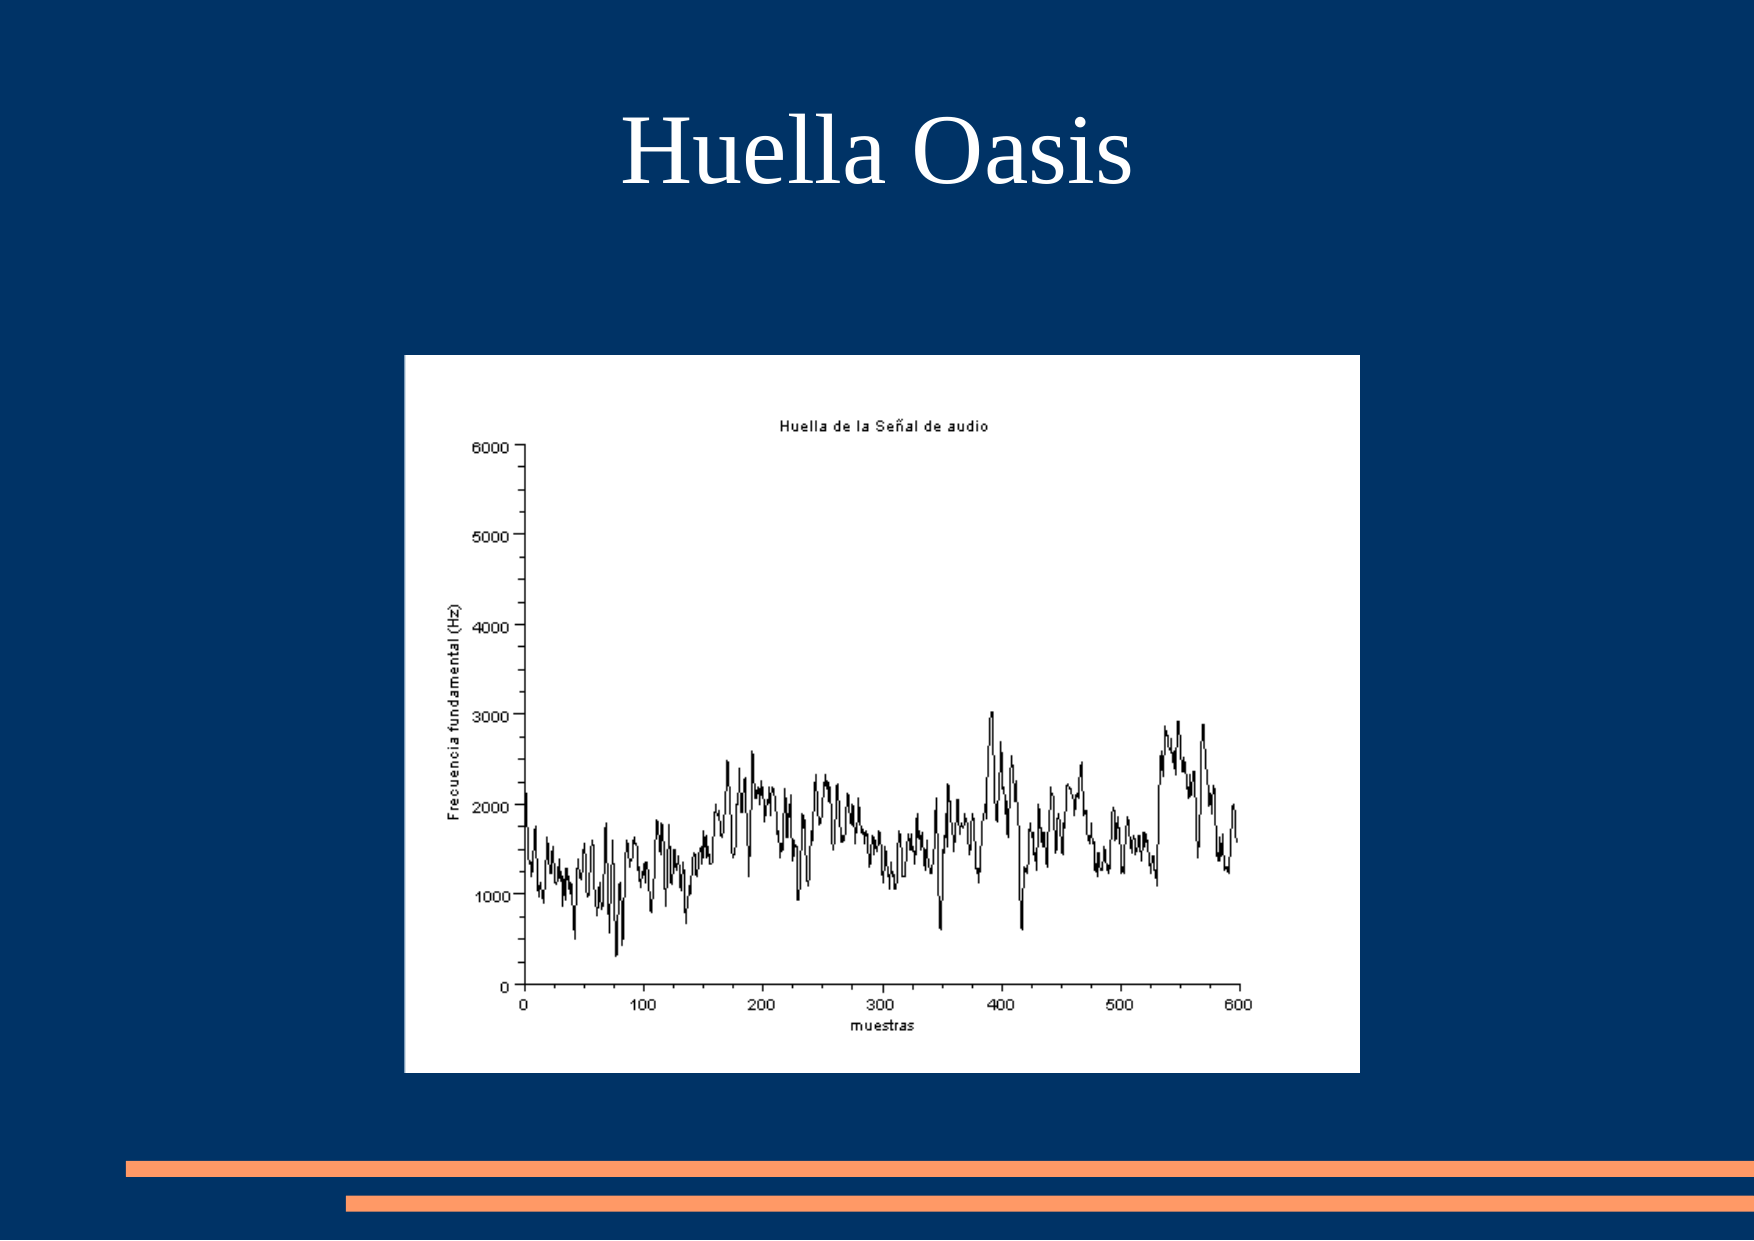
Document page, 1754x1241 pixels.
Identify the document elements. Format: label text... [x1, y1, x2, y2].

picture [404, 355, 1360, 1073]
chart [128, 322, 1656, 1133]
title Huella Oasis [128, 46, 1627, 254]
